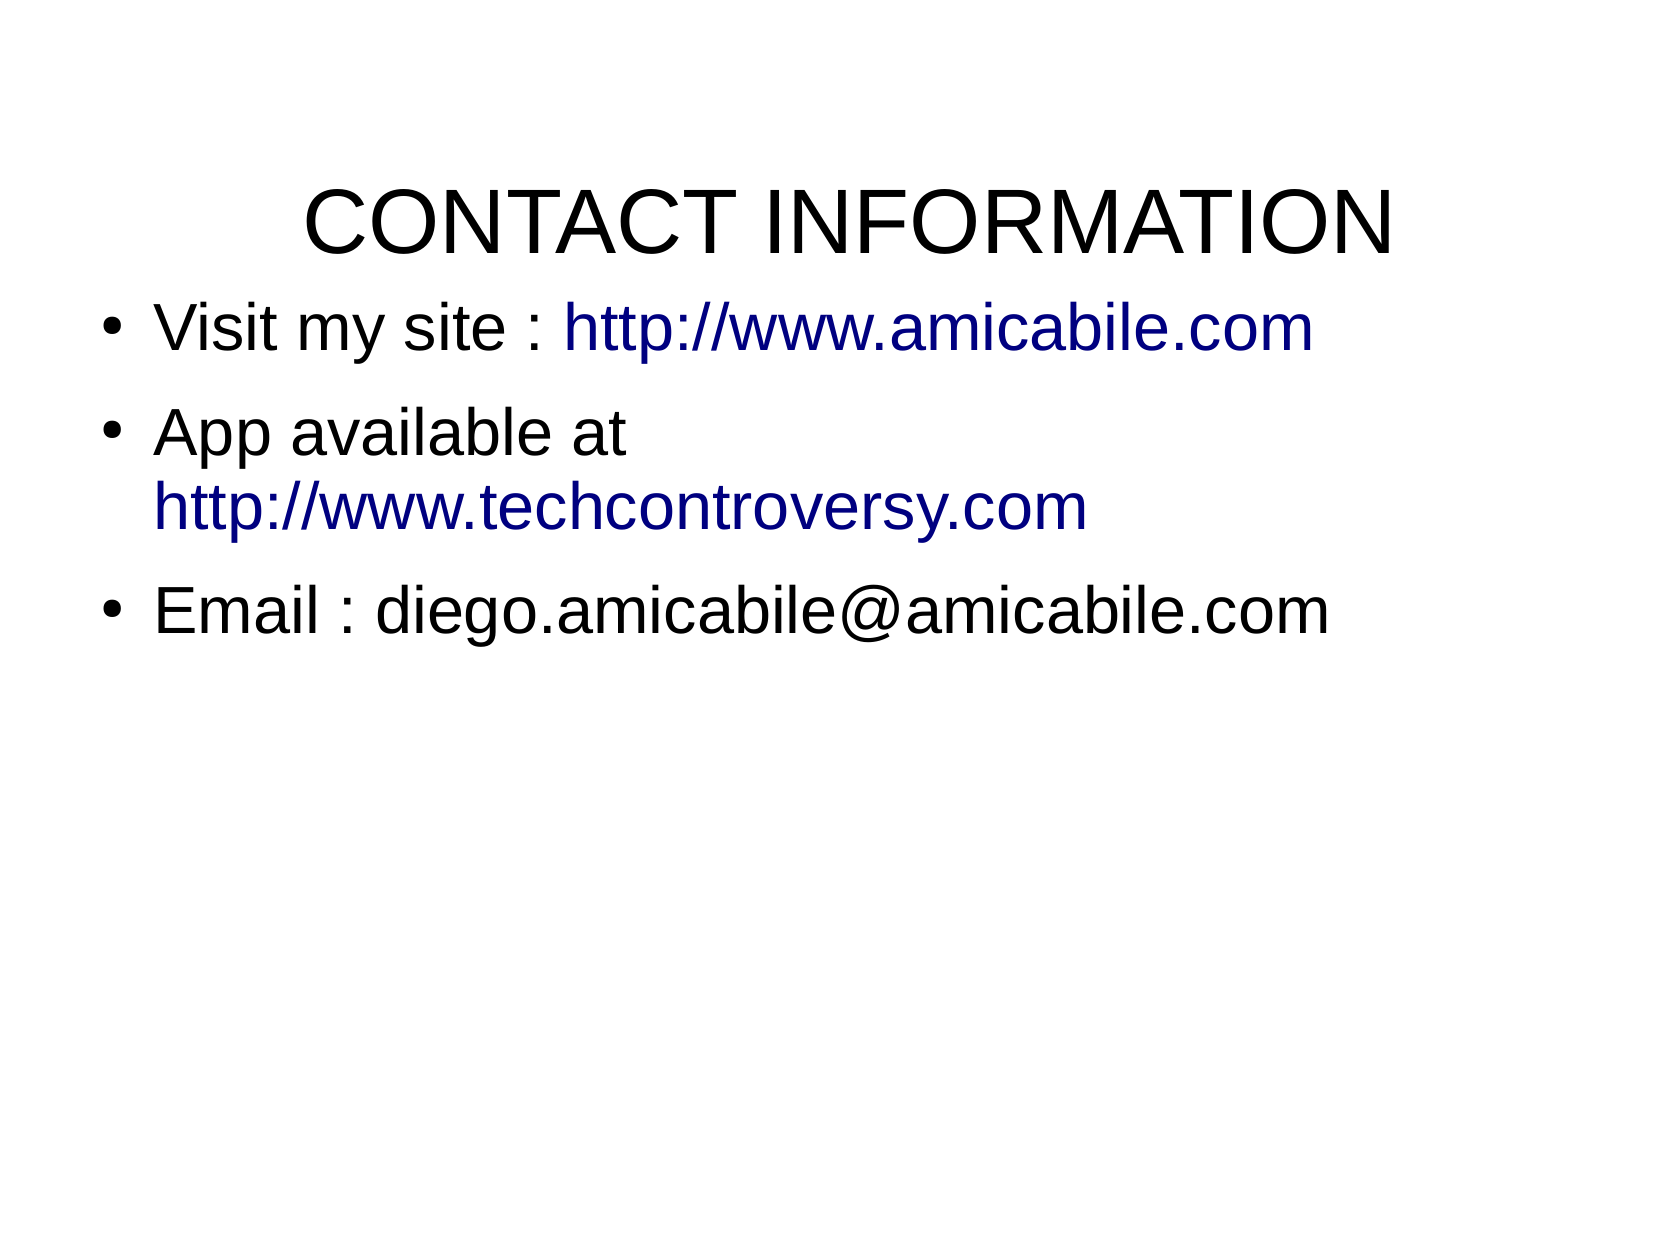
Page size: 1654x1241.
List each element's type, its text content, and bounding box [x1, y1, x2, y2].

list Visit my site : http://www.amicabile.com App available at http://www.techcontroversy.com Email : diego.amicabile@amicabile.com [82, 290, 1571, 1010]
title CONTACT INFORMATION [106, 118, 1595, 326]
